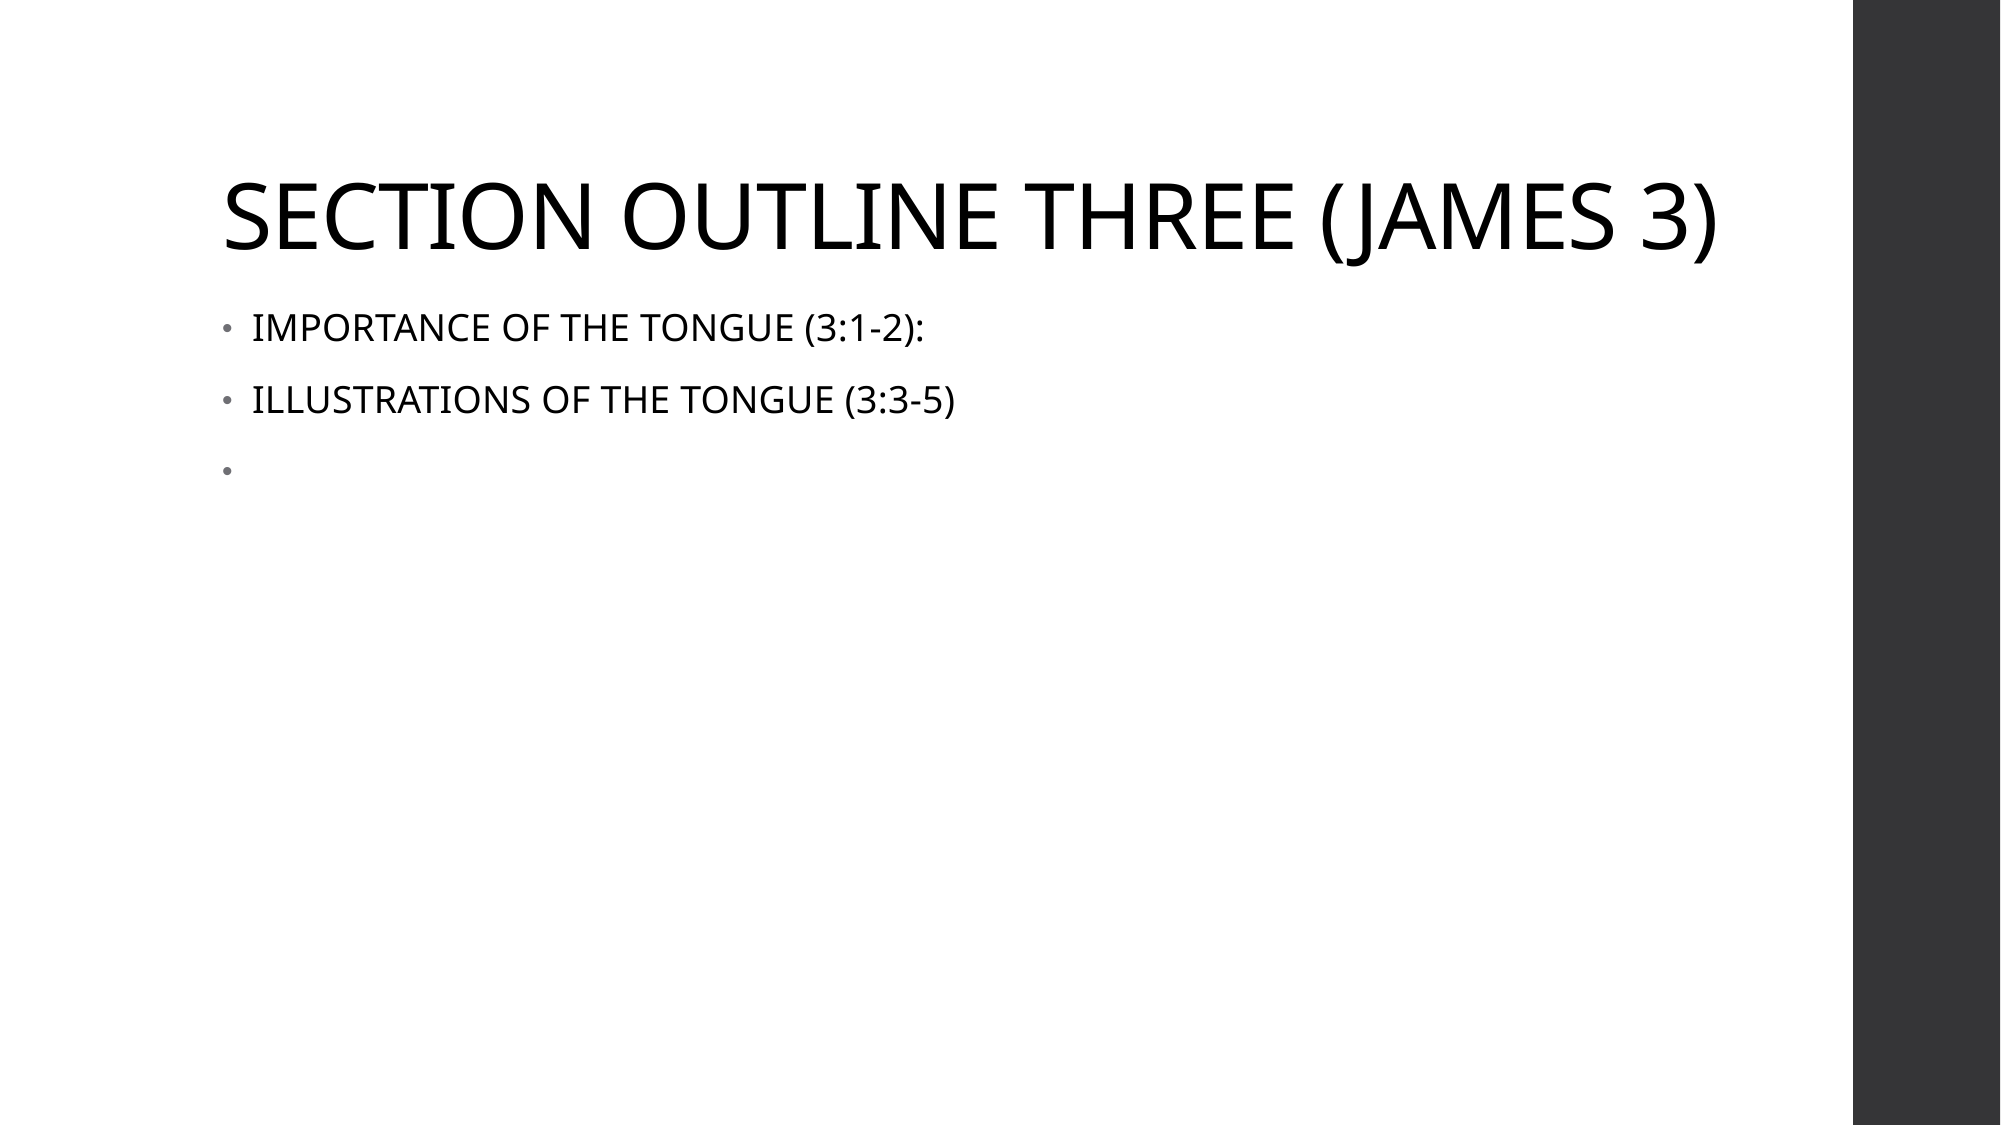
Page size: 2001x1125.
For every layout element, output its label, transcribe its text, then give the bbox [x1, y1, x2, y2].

title SECTION OUTLINE THREE (JAMES 3) [206, 60, 1797, 278]
list IMPORTANCE OF THE TONGUE (3:1-2): ILLUSTRATIONS OF THE TONGUE (3:3-5) [206, 299, 1617, 1014]
